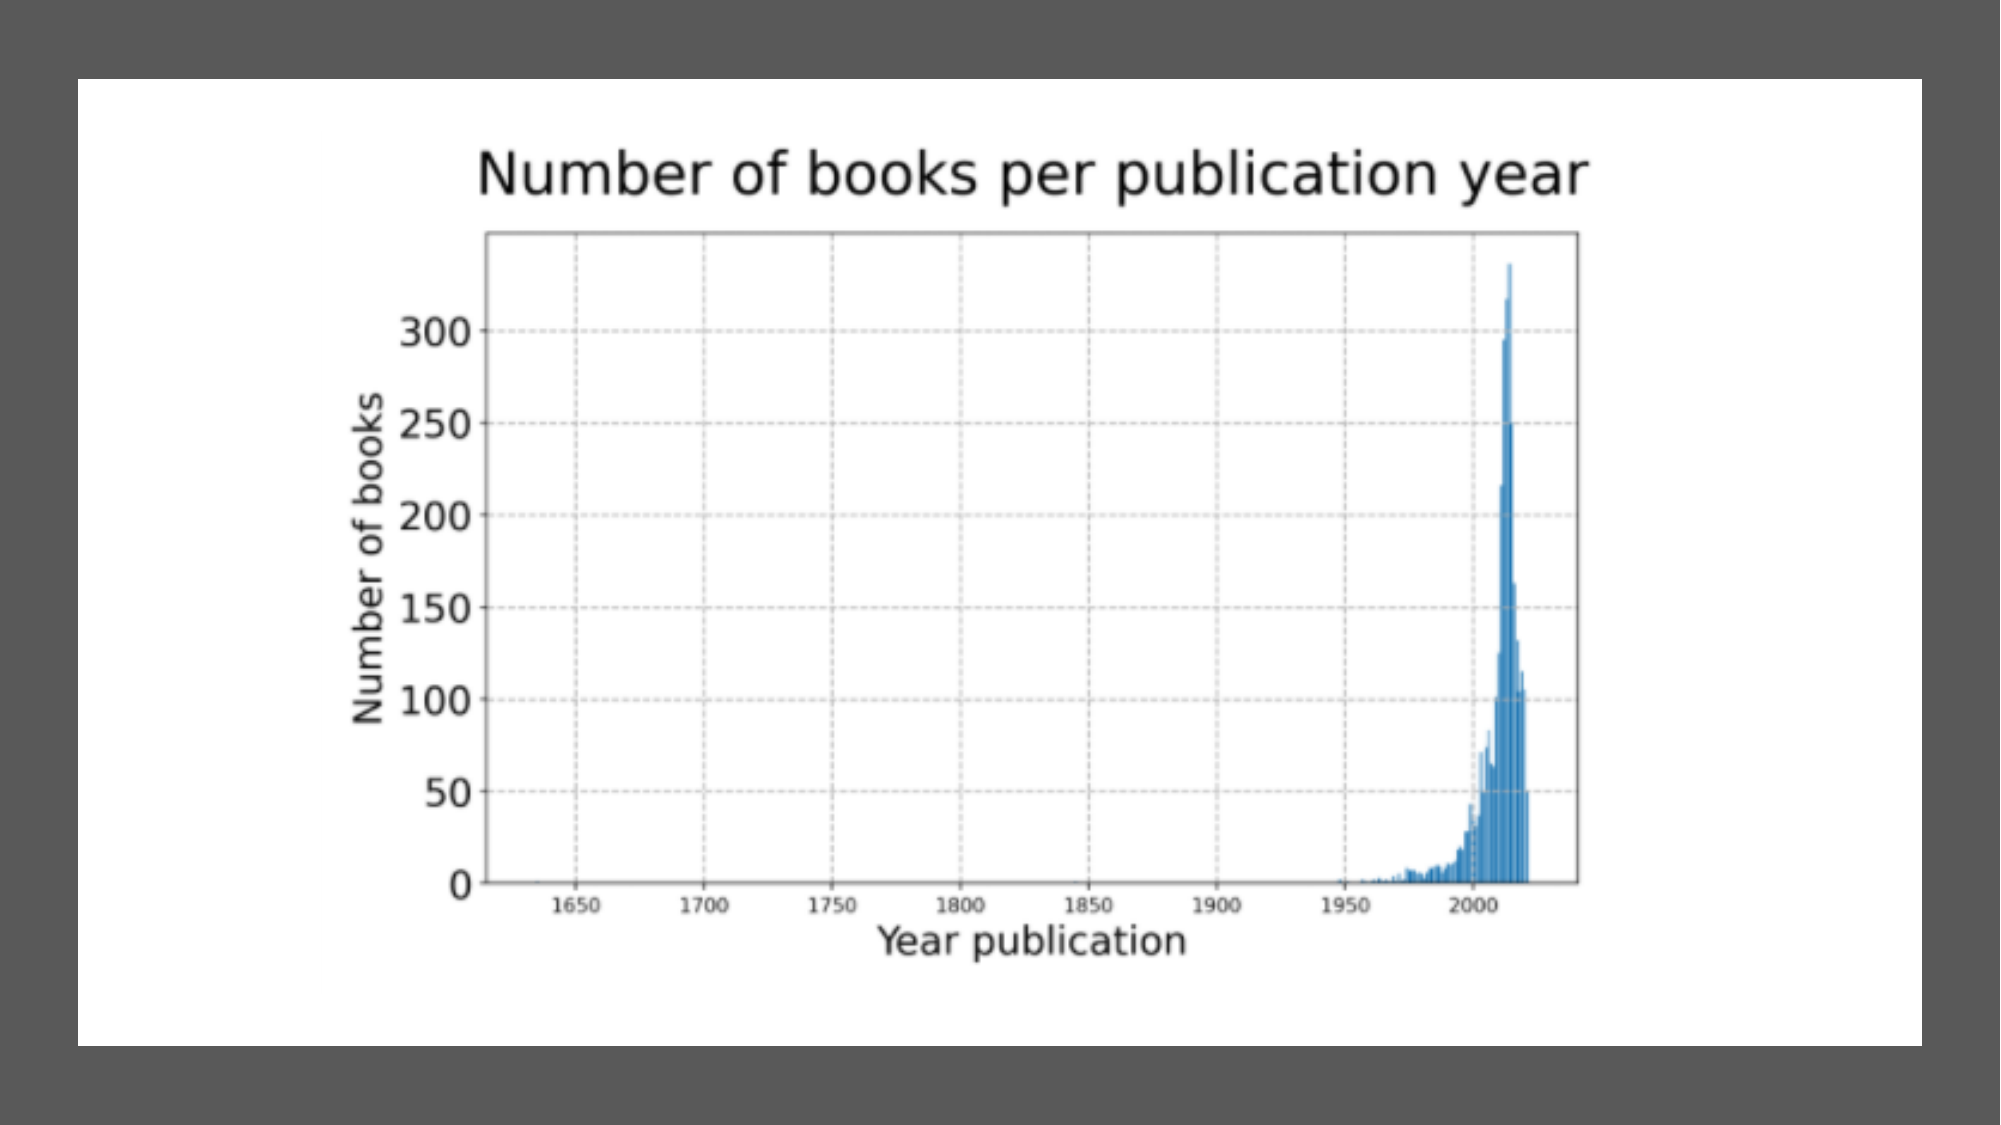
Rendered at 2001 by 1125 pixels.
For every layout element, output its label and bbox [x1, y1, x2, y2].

text_box [0, 0, 2000, 1125]
picture [320, 131, 1680, 994]
